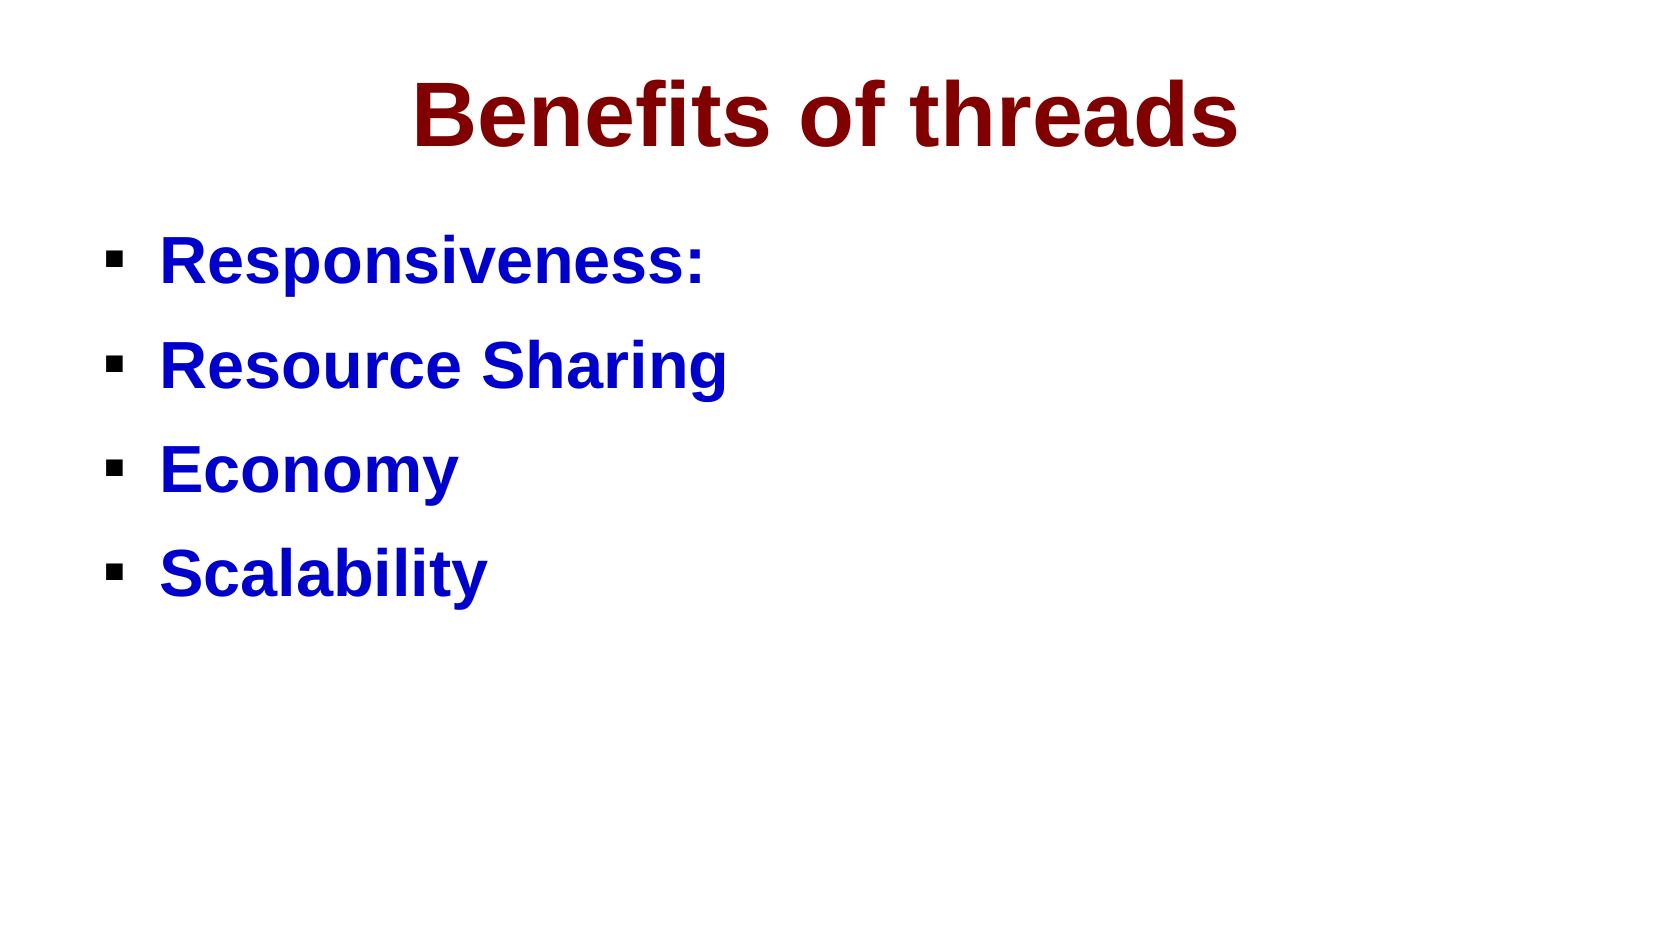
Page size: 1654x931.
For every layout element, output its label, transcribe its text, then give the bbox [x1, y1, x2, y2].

title Benefits of threads [82, 37, 1571, 193]
list Responsiveness: Resource Sharing Economy Scalability [88, 223, 1577, 763]
